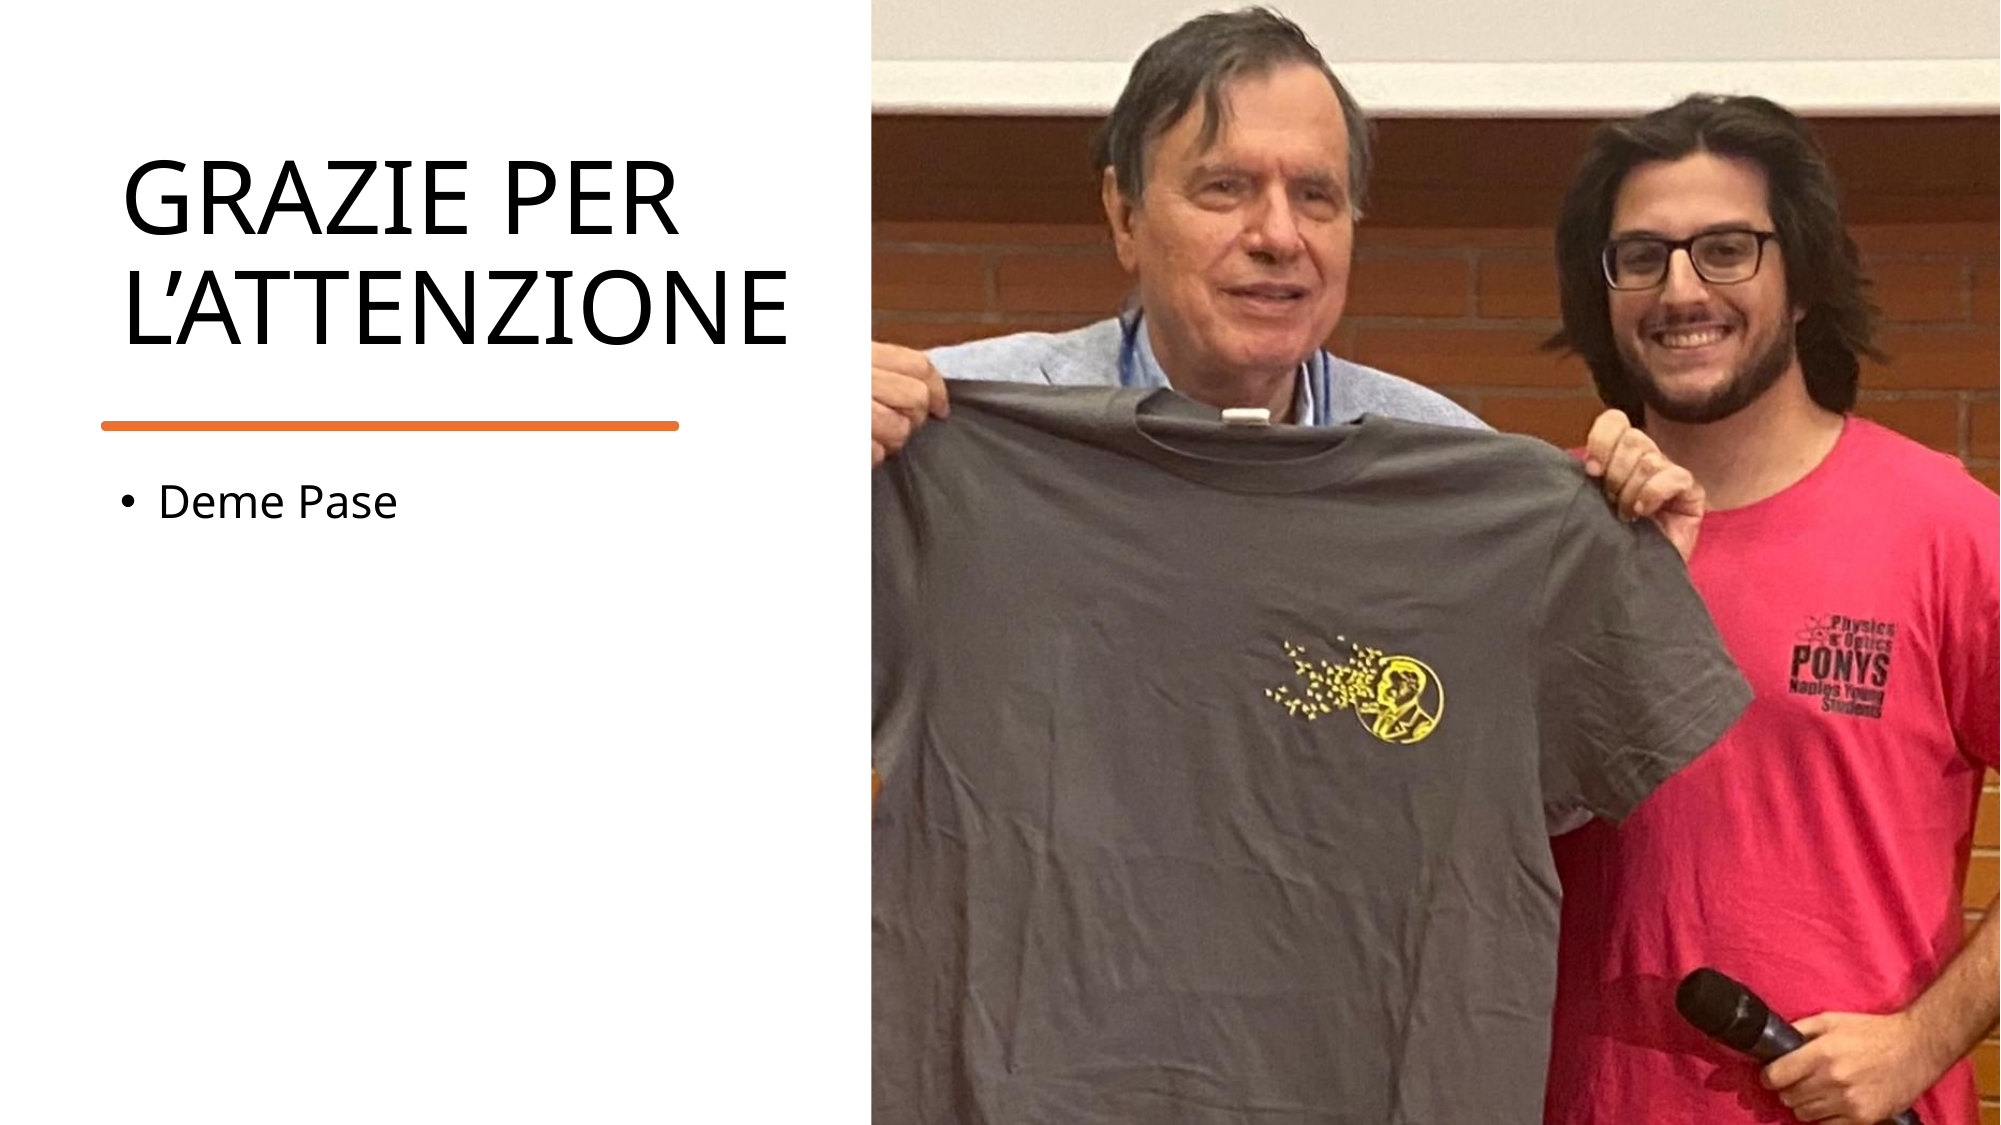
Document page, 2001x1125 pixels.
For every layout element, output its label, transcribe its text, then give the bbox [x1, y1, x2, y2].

text_box [0, 0, 871, 1125]
picture [871, 0, 2000, 1125]
list Deme Pase [105, 471, 802, 1016]
title GRAZIE PER L’ATTENZIONE [105, 53, 822, 375]
